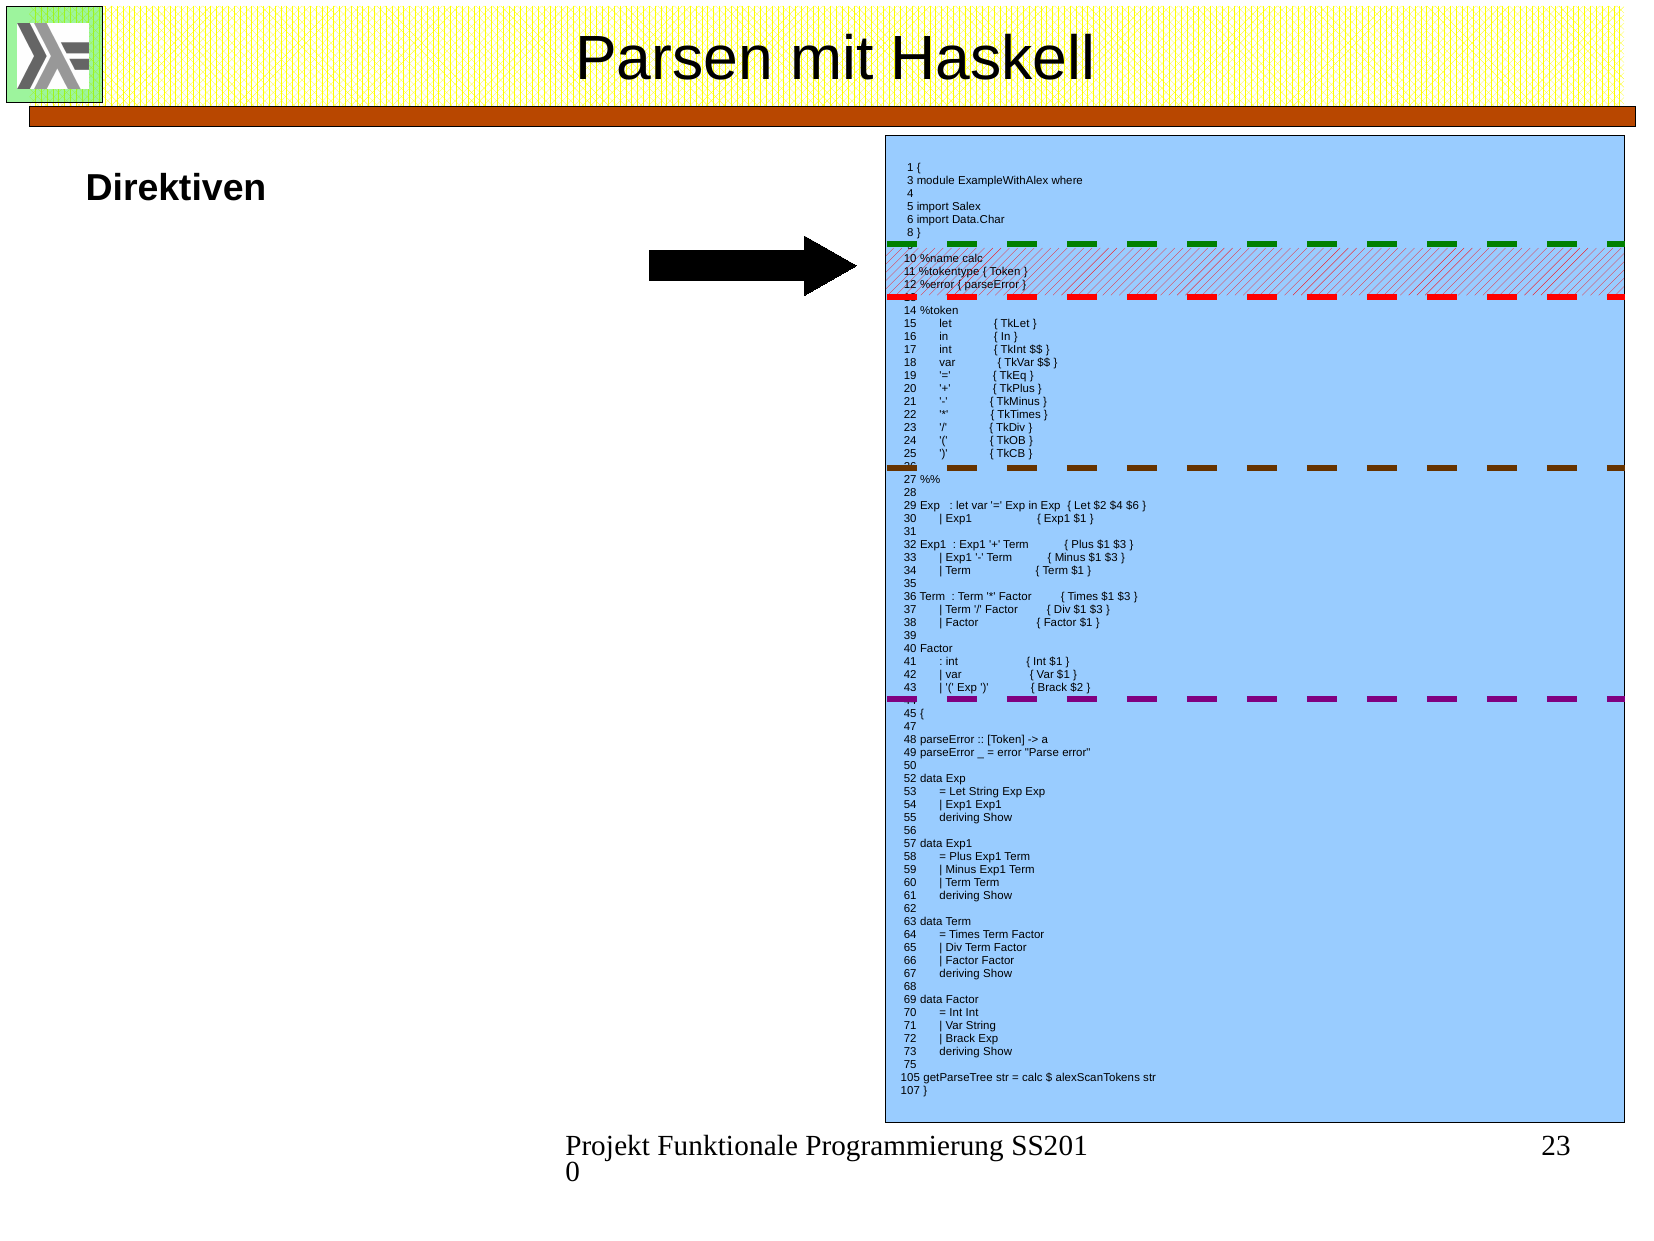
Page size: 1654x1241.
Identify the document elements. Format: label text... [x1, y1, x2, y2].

text_box 1 { 3 module ExampleWithAlex where 4 5 import Salex 6 import Data.Char 8 } 9 10 %name calc 11 %tokentype { Token } 12 %error { parseError } 13 14 %token 15 let { TkLet } 16 in { In } 17 int { TkInt $$ } 18 var { TkVar $$ } 19 '=' { TkEq } 20 '+' { TkPlus } 21 '-' { TkMinus } 22 '*' { TkTimes } 23 '/' { TkDiv } 24 '(' { TkOB } 25 ')' { TkCB } 26 27 %% 28 29 Exp : let var '=' Exp in Exp { Let $2 $4 $6 } 30 | Exp1 { Exp1 $1 } 31 32 Exp1 : Exp1 '+' Term { Plus $1 $3 } 33 | Exp1 '-' Term { Minus $1 $3 } 34 | Term { Term $1 } 35 36 Term : Term '*' Factor { Times $1 $3 } 37 | Term '/' Factor { Div $1 $3 } 38 | Factor { Factor $1 } 39 40 Factor 41 : int { Int $1 } 42 | var { Var $1 } 43 | '(' Exp ')' { Brack $2 } 44 45 { 47 48 parseError :: [Token] -> a 49 parseError _ = error "Parse error" 50 52 data Exp 53 = Let String Exp Exp 54 | Exp1 Exp1 55 deriving Show 56 57 data Exp1 58 = Plus Exp1 Term 59 | Minus Exp1 Term 60 | Term Term 61 deriving Show 62 63 data Term 64 = Times Term Factor 65 | Div Term Factor 66 | Factor Factor 67 deriving Show 68 69 data Factor 70 = Int Int 71 | Var String 72 | Brack Exp 73 deriving Show 75 105 getParseTree str = calc $ alexScanTokens str 107 } [885, 135, 1625, 248]
text_box Direktiven [70, 159, 839, 987]
picture [17, 23, 89, 89]
text_box 1 { 3 module ExampleWithAlex where 4 5 import Salex 6 import Data.Char 8 } 9 10 %name calc 11 %tokentype { Token } 12 %error { parseError } 13 14 %token 15 let { TkLet } 16 in { In } 17 int { TkInt $$ } 18 var { TkVar $$ } 19 '=' { TkEq } 20 '+' { TkPlus } 21 '-' { TkMinus } 22 '*' { TkTimes } 23 '/' { TkDiv } 24 '(' { TkOB } 25 ')' { TkCB } 26 27 %% 28 29 Exp : let var '=' Exp in Exp { Let $2 $4 $6 } 30 | Exp1 { Exp1 $1 } 31 32 Exp1 : Exp1 '+' Term { Plus $1 $3 } 33 | Exp1 '-' Term { Minus $1 $3 } 34 | Term { Term $1 } 35 36 Term : Term '*' Factor { Times $1 $3 } 37 | Term '/' Factor { Div $1 $3 } 38 | Factor { Factor $1 } 39 40 Factor 41 : int { Int $1 } 42 | var { Var $1 } 43 | '(' Exp ')' { Brack $2 } 44 45 { 47 48 parseError :: [Token] -> a 49 parseError _ = error "Parse error" 50 52 data Exp 53 = Let String Exp Exp 54 | Exp1 Exp1 55 deriving Show 56 57 data Exp1 58 = Plus Exp1 Term 59 | Minus Exp1 Term 60 | Term Term 61 deriving Show 62 63 data Term 64 = Times Term Factor 65 | Div Term Factor 66 | Factor Factor 67 deriving Show 68 69 data Factor 70 = Int Int 71 | Var String 72 | Brack Exp 73 deriving Show 75 105 getParseTree str = calc $ alexScanTokens str 107 } [885, 296, 1625, 1123]
text_box [885, 248, 1625, 296]
text_box [839, 255, 857, 276]
title Parsen mit Haskell [206, 15, 1465, 101]
text_box [6, 5, 1636, 127]
